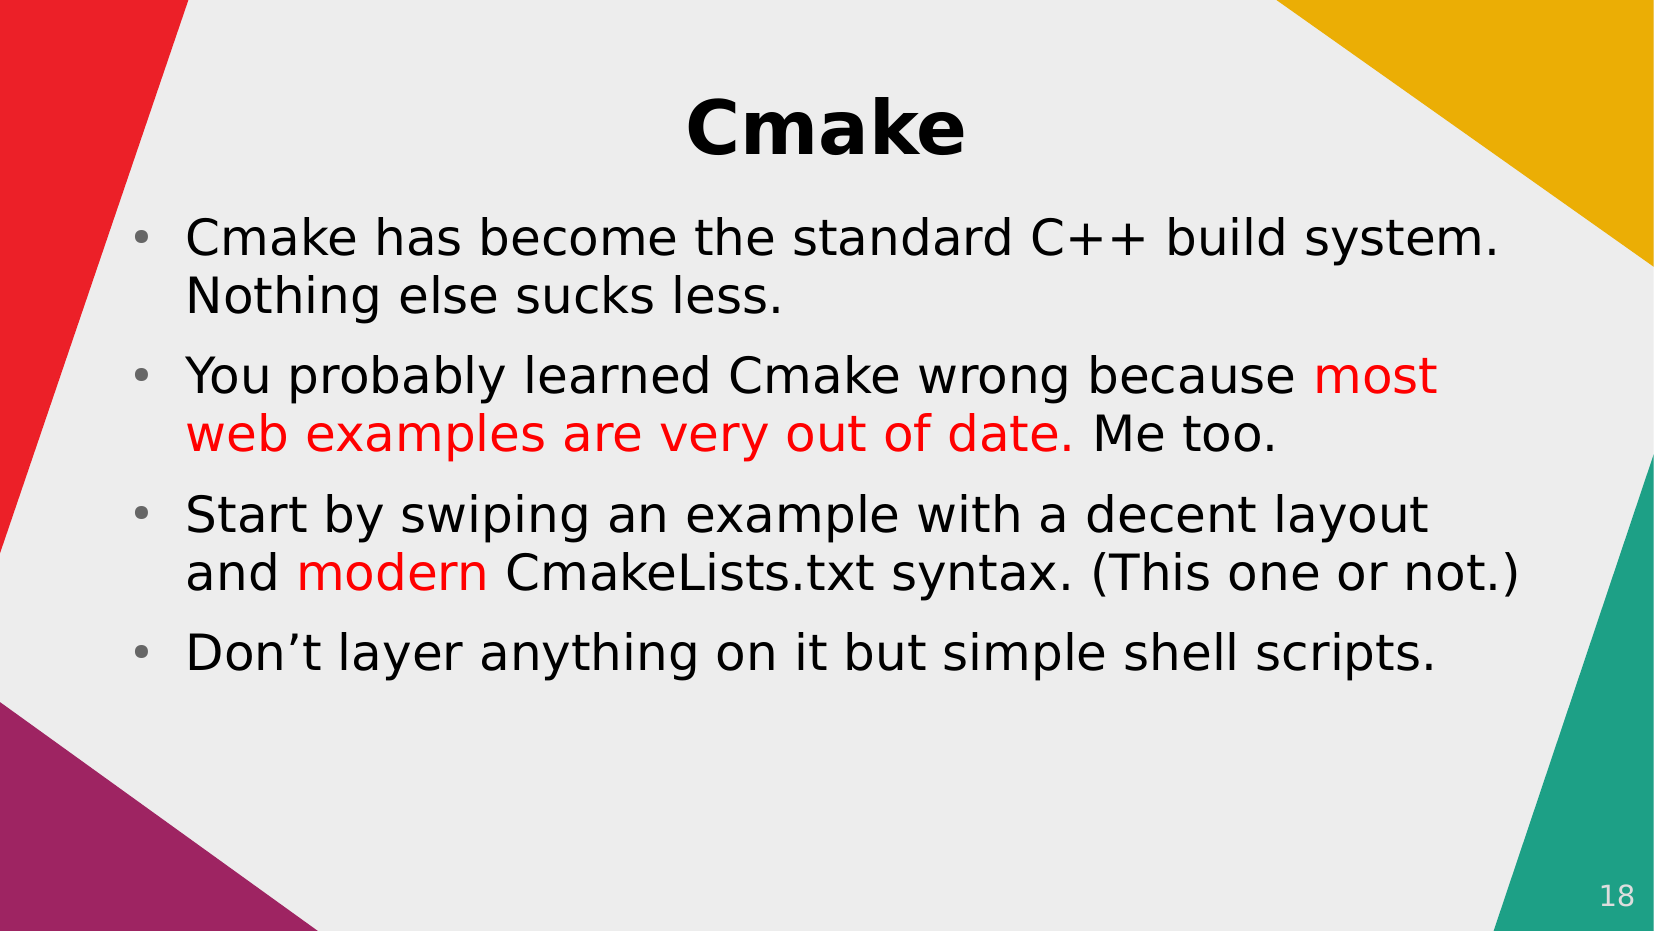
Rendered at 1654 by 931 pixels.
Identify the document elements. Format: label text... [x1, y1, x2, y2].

list Cmake has become the standard C++ build system. Nothing else sucks less. You probably learned Cmake wrong because most web examples are very out of date. Me too. Start by swiping an example with a decent layout and modern CmakeLists.txt syntax. (This one or not.) Don’t layer anything on it but simple shell scripts. [114, 208, 1539, 757]
title Cmake [114, 54, 1539, 203]
